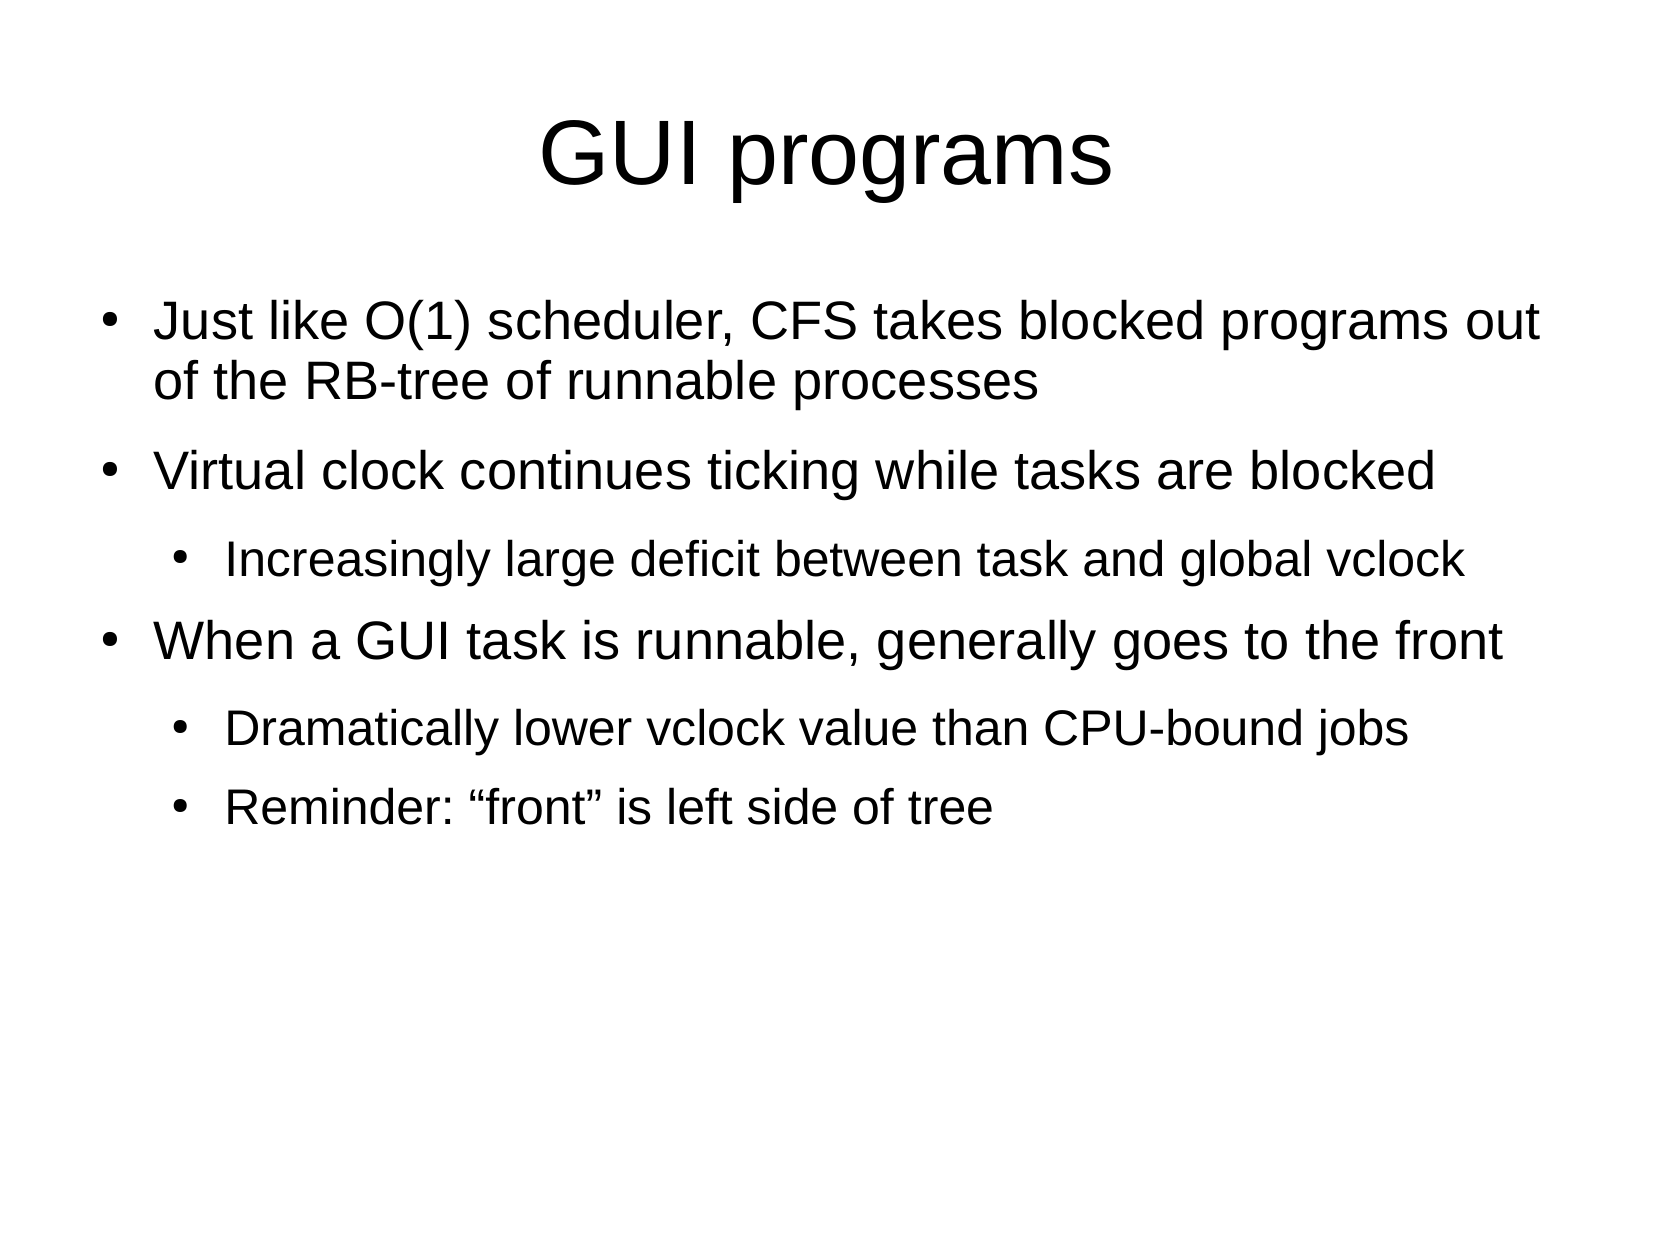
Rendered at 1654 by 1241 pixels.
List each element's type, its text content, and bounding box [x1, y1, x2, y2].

title GUI programs [82, 49, 1571, 257]
list Just like O(1) scheduler, CFS takes blocked programs out of the RB-tree of runnable processes Virtual clock continues ticking while tasks are blocked Increasingly large deficit between task and global vclock When a GUI task is runnable, generally goes to the front Dramatically lower vclock value than CPU-bound jobs Reminder: “front” is left side of tree [82, 290, 1571, 1010]
